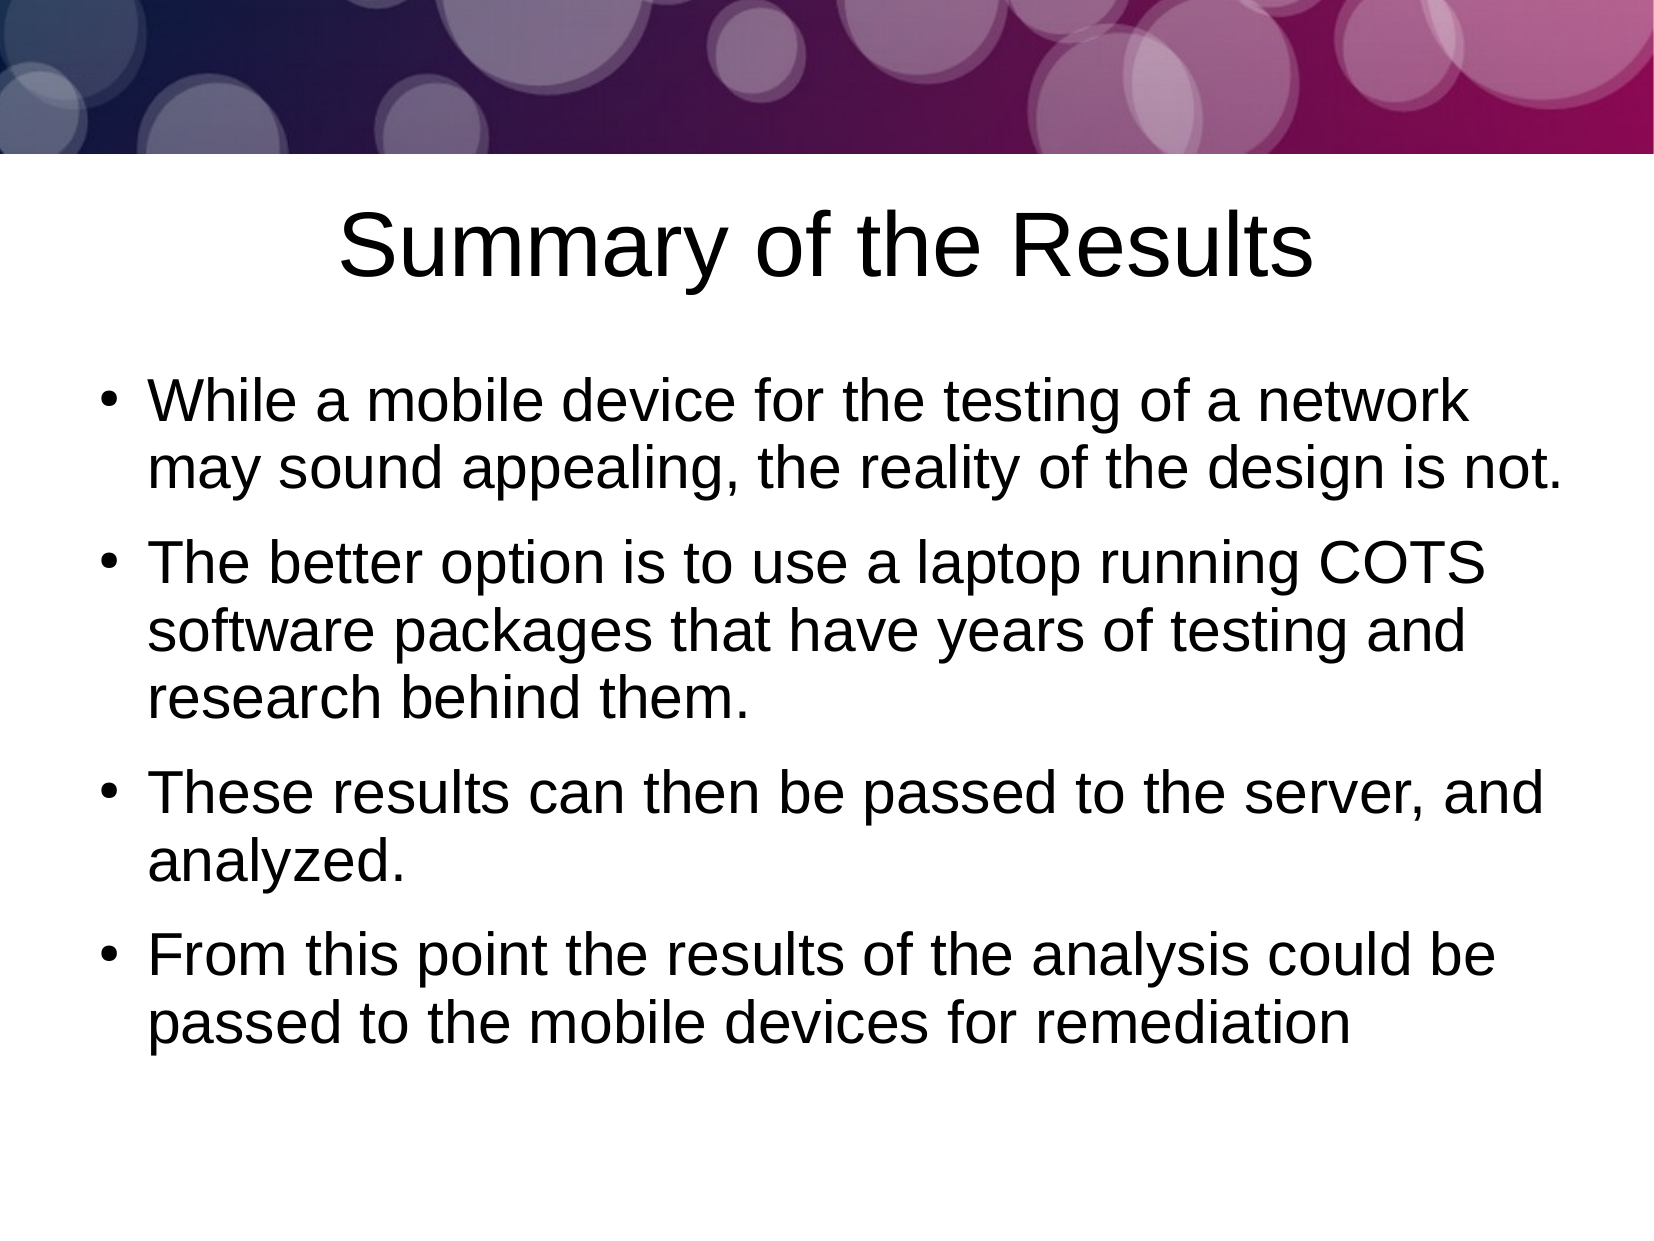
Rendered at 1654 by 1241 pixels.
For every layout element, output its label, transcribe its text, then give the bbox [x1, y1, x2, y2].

list While a mobile device for the testing of a network may sound appealing, the reality of the design is not. The better option is to use a laptop running COTS software packages that have years of testing and research behind them. These results can then be passed to the server, and analyzed. From this point the results of the analysis could be passed to the mobile devices for remediation [82, 366, 1571, 1087]
title Summary of the Results [82, 159, 1571, 331]
picture [0, 0, 1654, 154]
